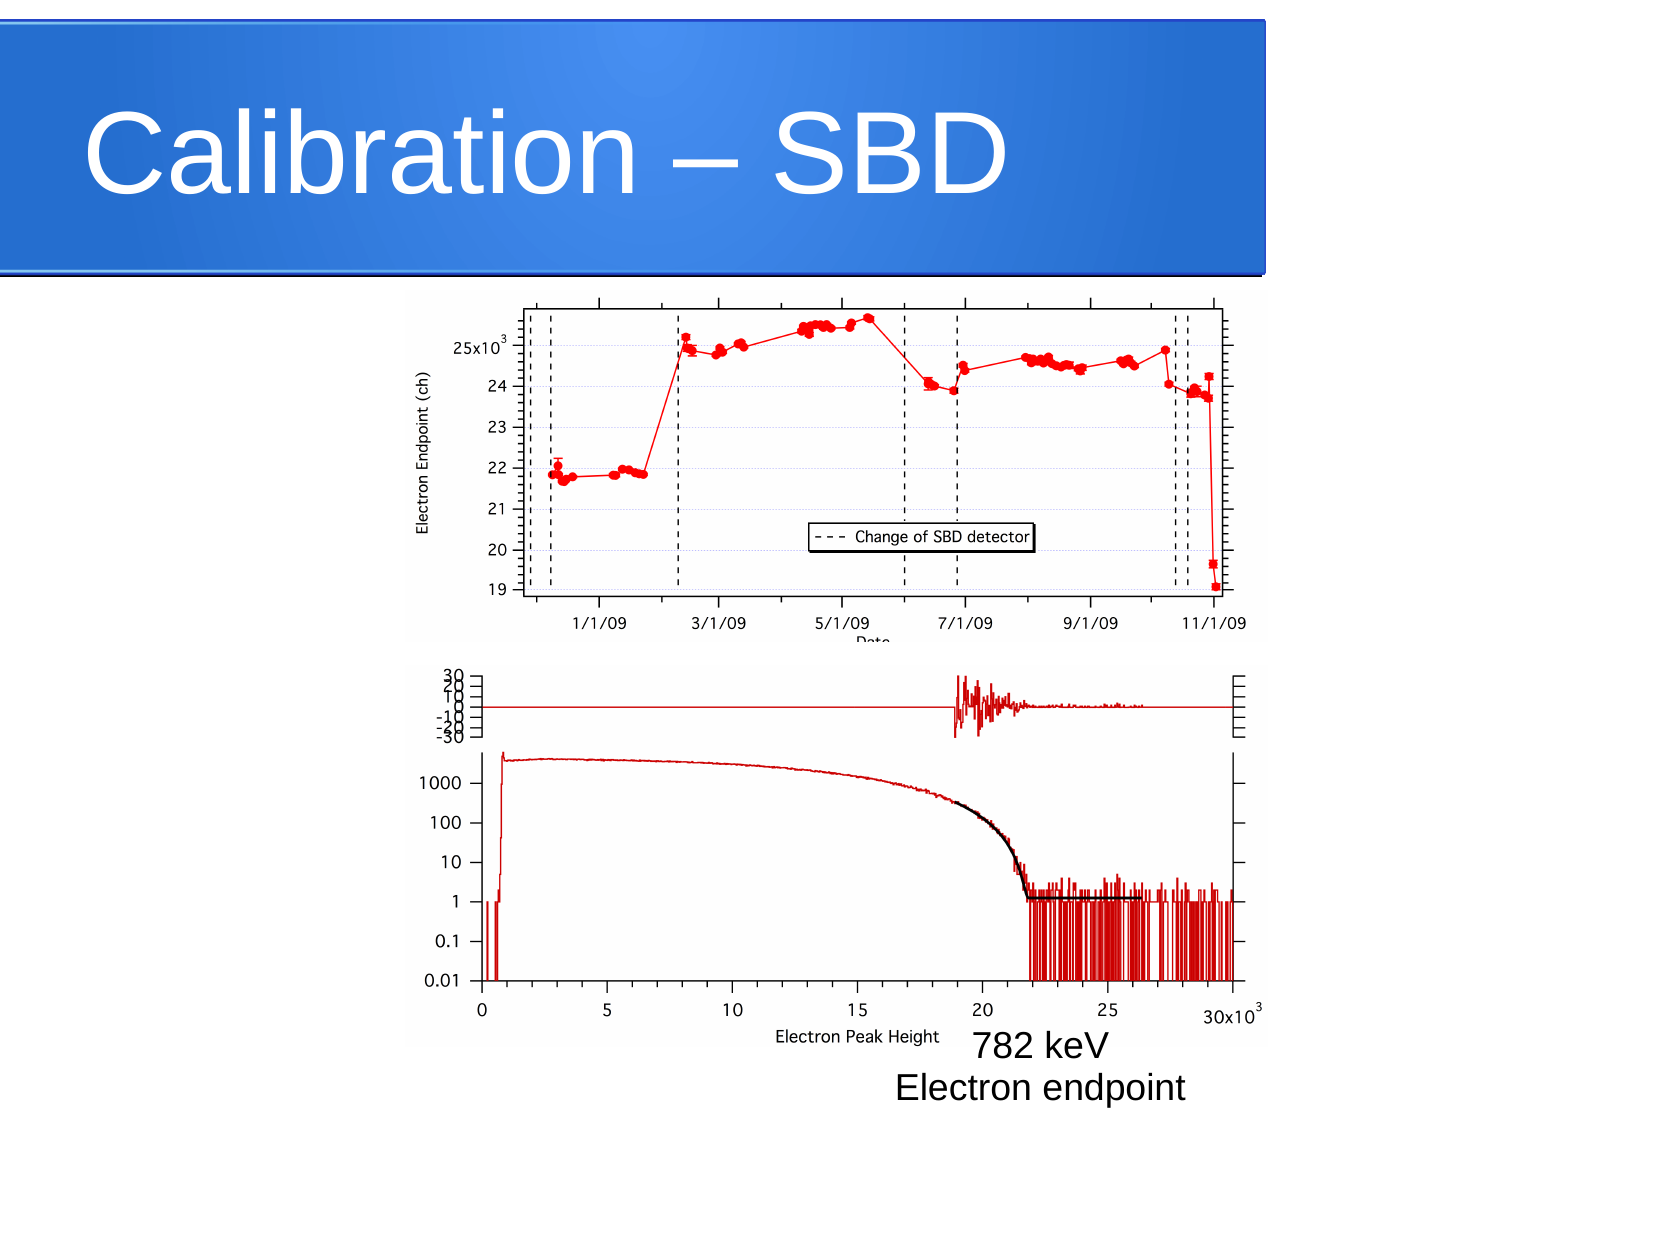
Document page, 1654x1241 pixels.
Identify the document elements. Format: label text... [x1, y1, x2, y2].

title Calibration – SBD [82, 49, 1250, 257]
text_box 782 keV Electron endpoint [880, 1017, 1201, 1117]
picture [405, 665, 1268, 1047]
picture [405, 290, 1268, 642]
picture [0, 17, 1270, 282]
